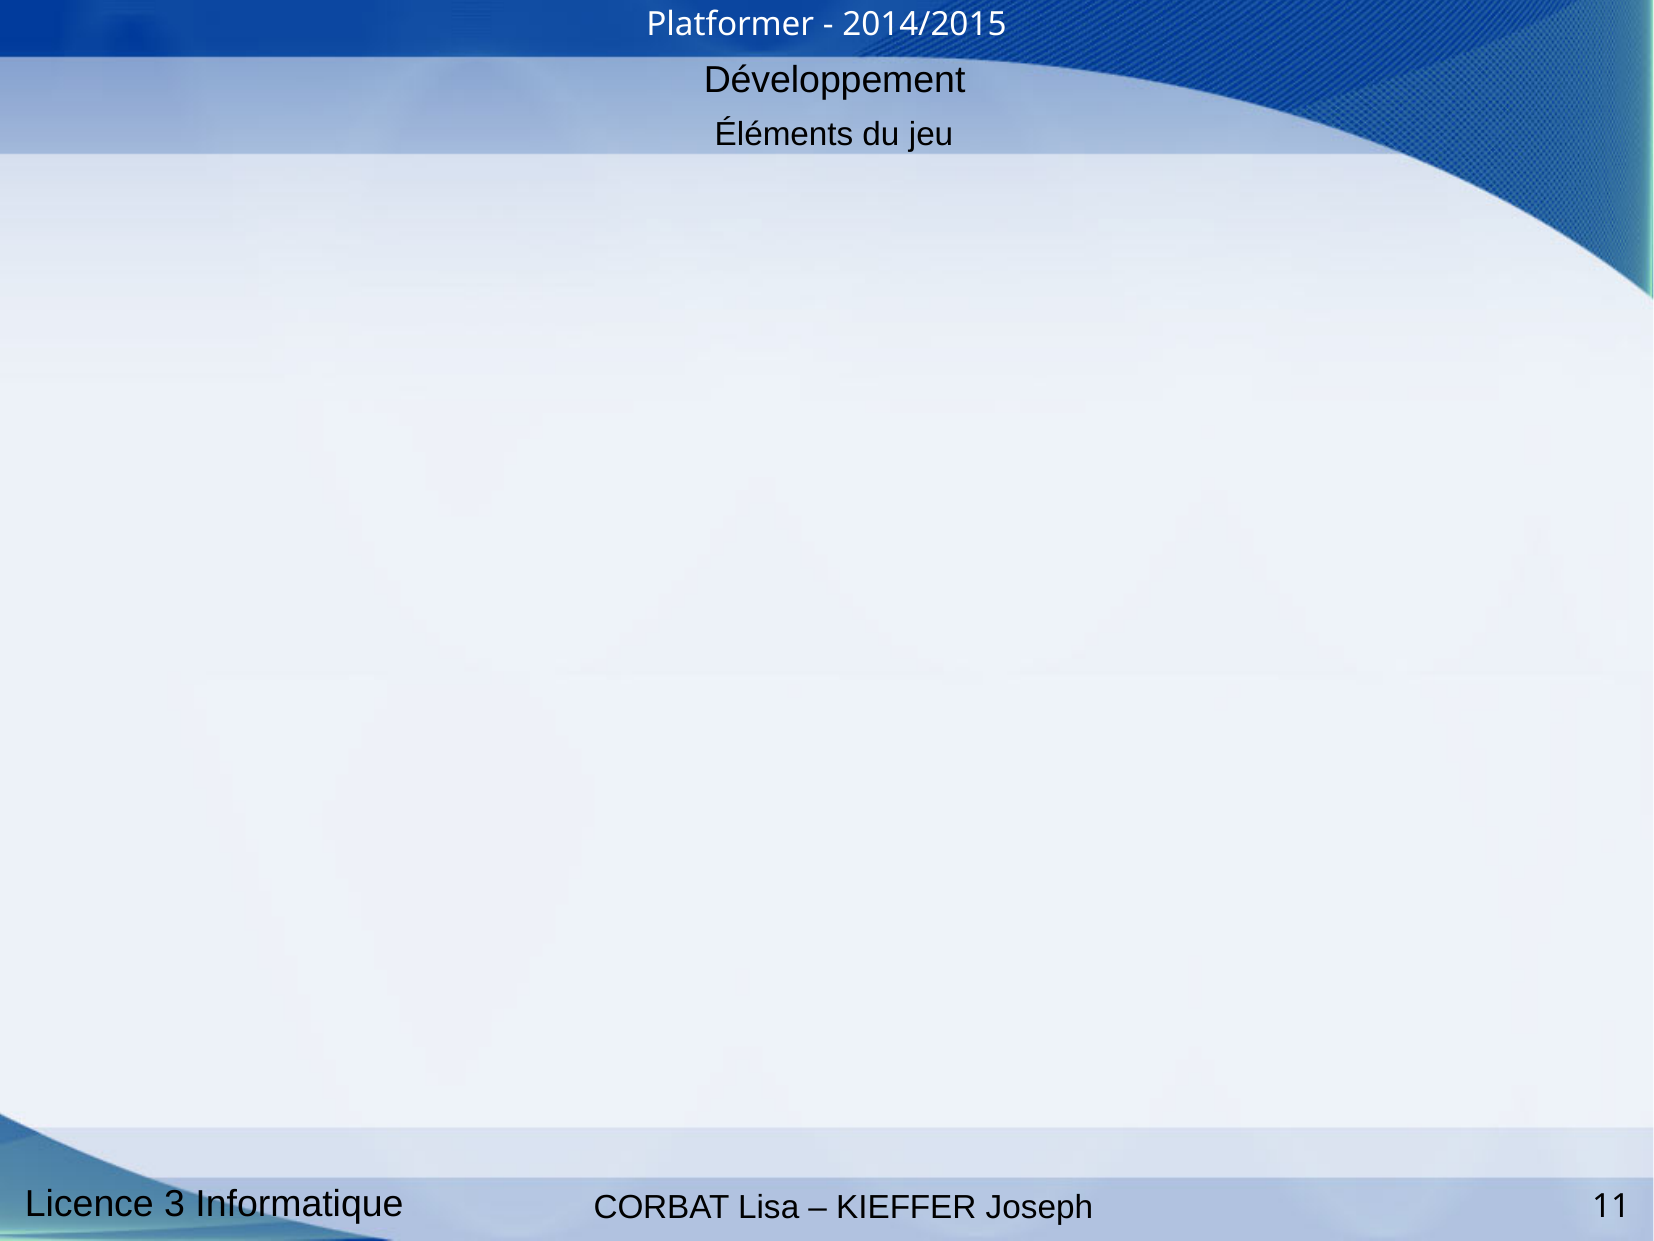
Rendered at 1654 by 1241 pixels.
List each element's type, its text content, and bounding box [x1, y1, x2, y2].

picture [0, 0, 1654, 1241]
text_box Éléments du jeu [699, 109, 969, 161]
text_box Développement [688, 51, 981, 109]
